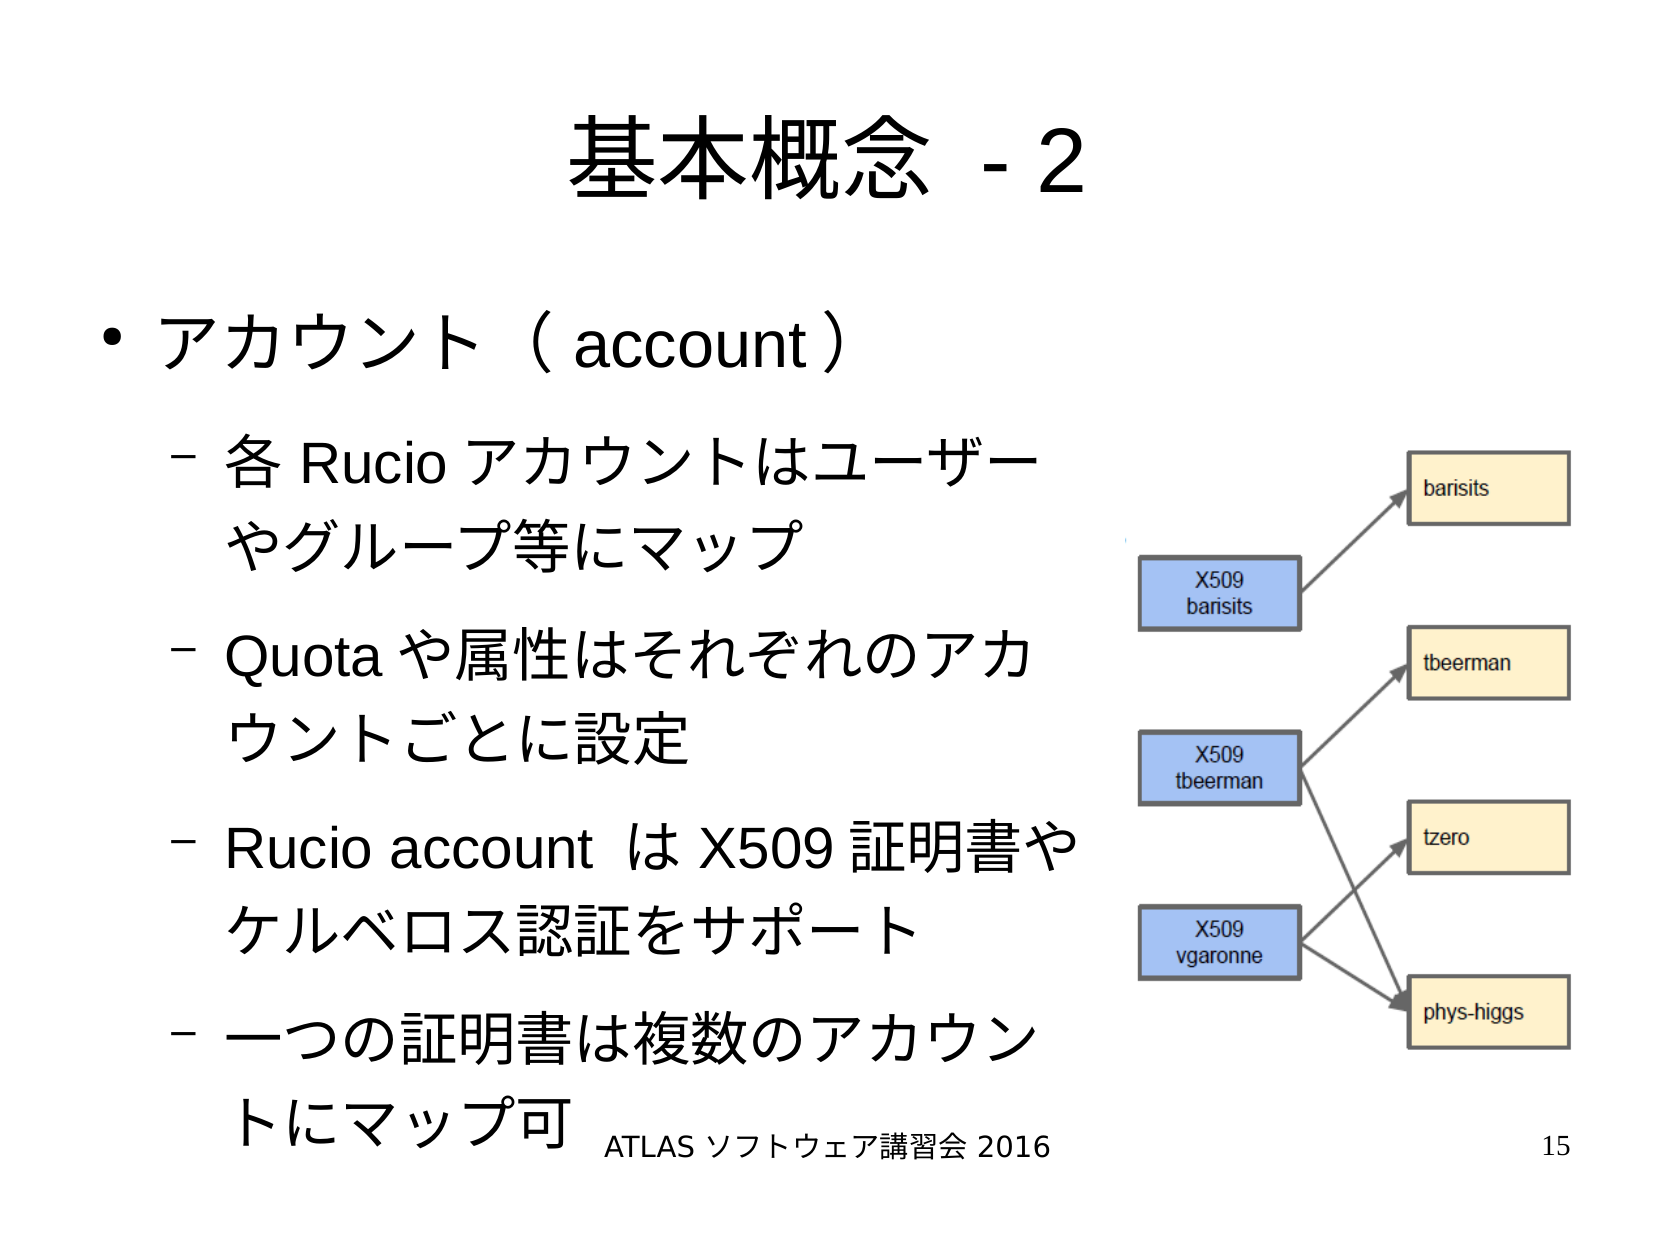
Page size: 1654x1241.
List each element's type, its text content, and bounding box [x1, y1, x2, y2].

title 基本概念 - 2 [82, 49, 1571, 257]
picture [1125, 397, 1588, 1098]
list アカウント（account） 各Rucioアカウントはユーザーやグループ等にマップ Quotaや属性はそれぞれのアカウントごとに設定 Rucio account はX509証明書やケルベロス認証をサポート 一つの証明書は複数のアカウントにマップ可 [82, 290, 1096, 1201]
